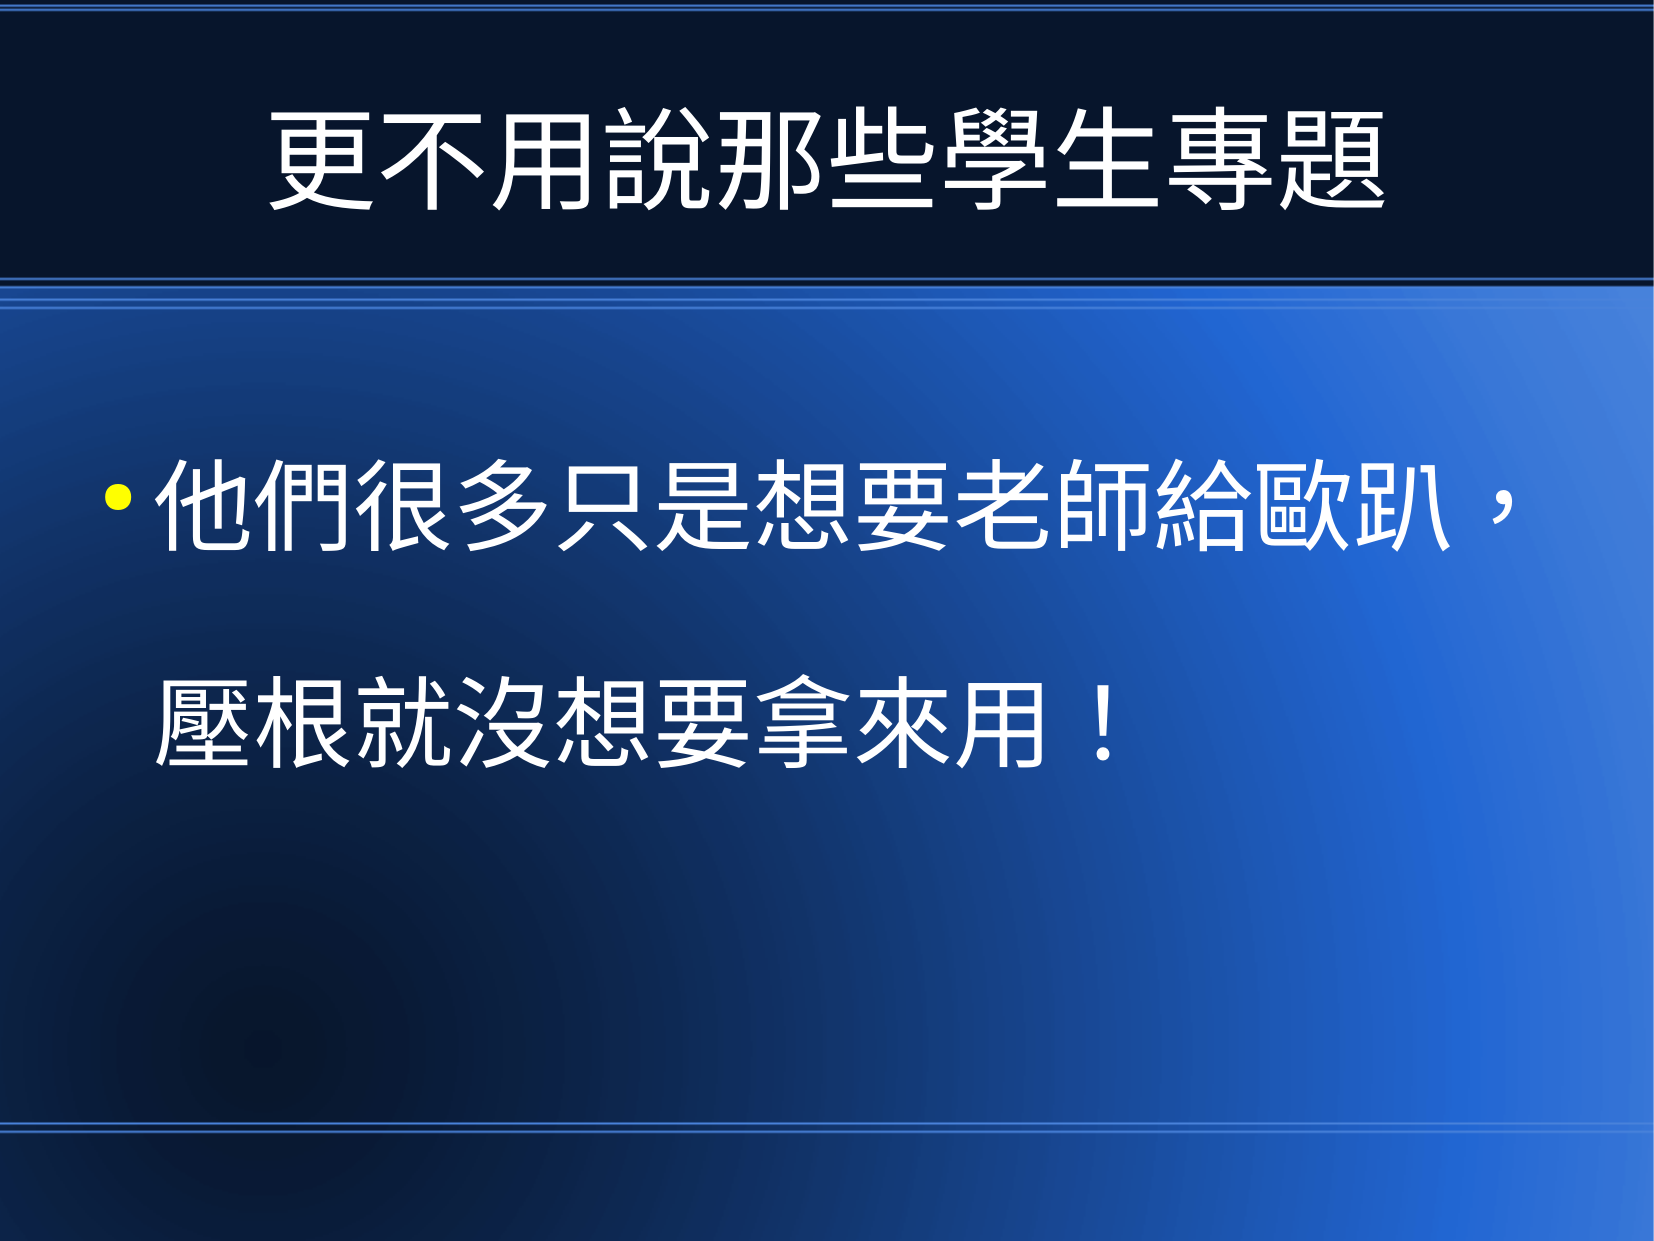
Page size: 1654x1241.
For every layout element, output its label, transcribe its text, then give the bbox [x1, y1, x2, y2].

title 更不用說那些學生專題 [82, 49, 1571, 257]
picture [0, 0, 1654, 1241]
list 他們很多只是想要老師給歐趴，壓根就沒想要拿來用！ [82, 355, 1571, 1241]
